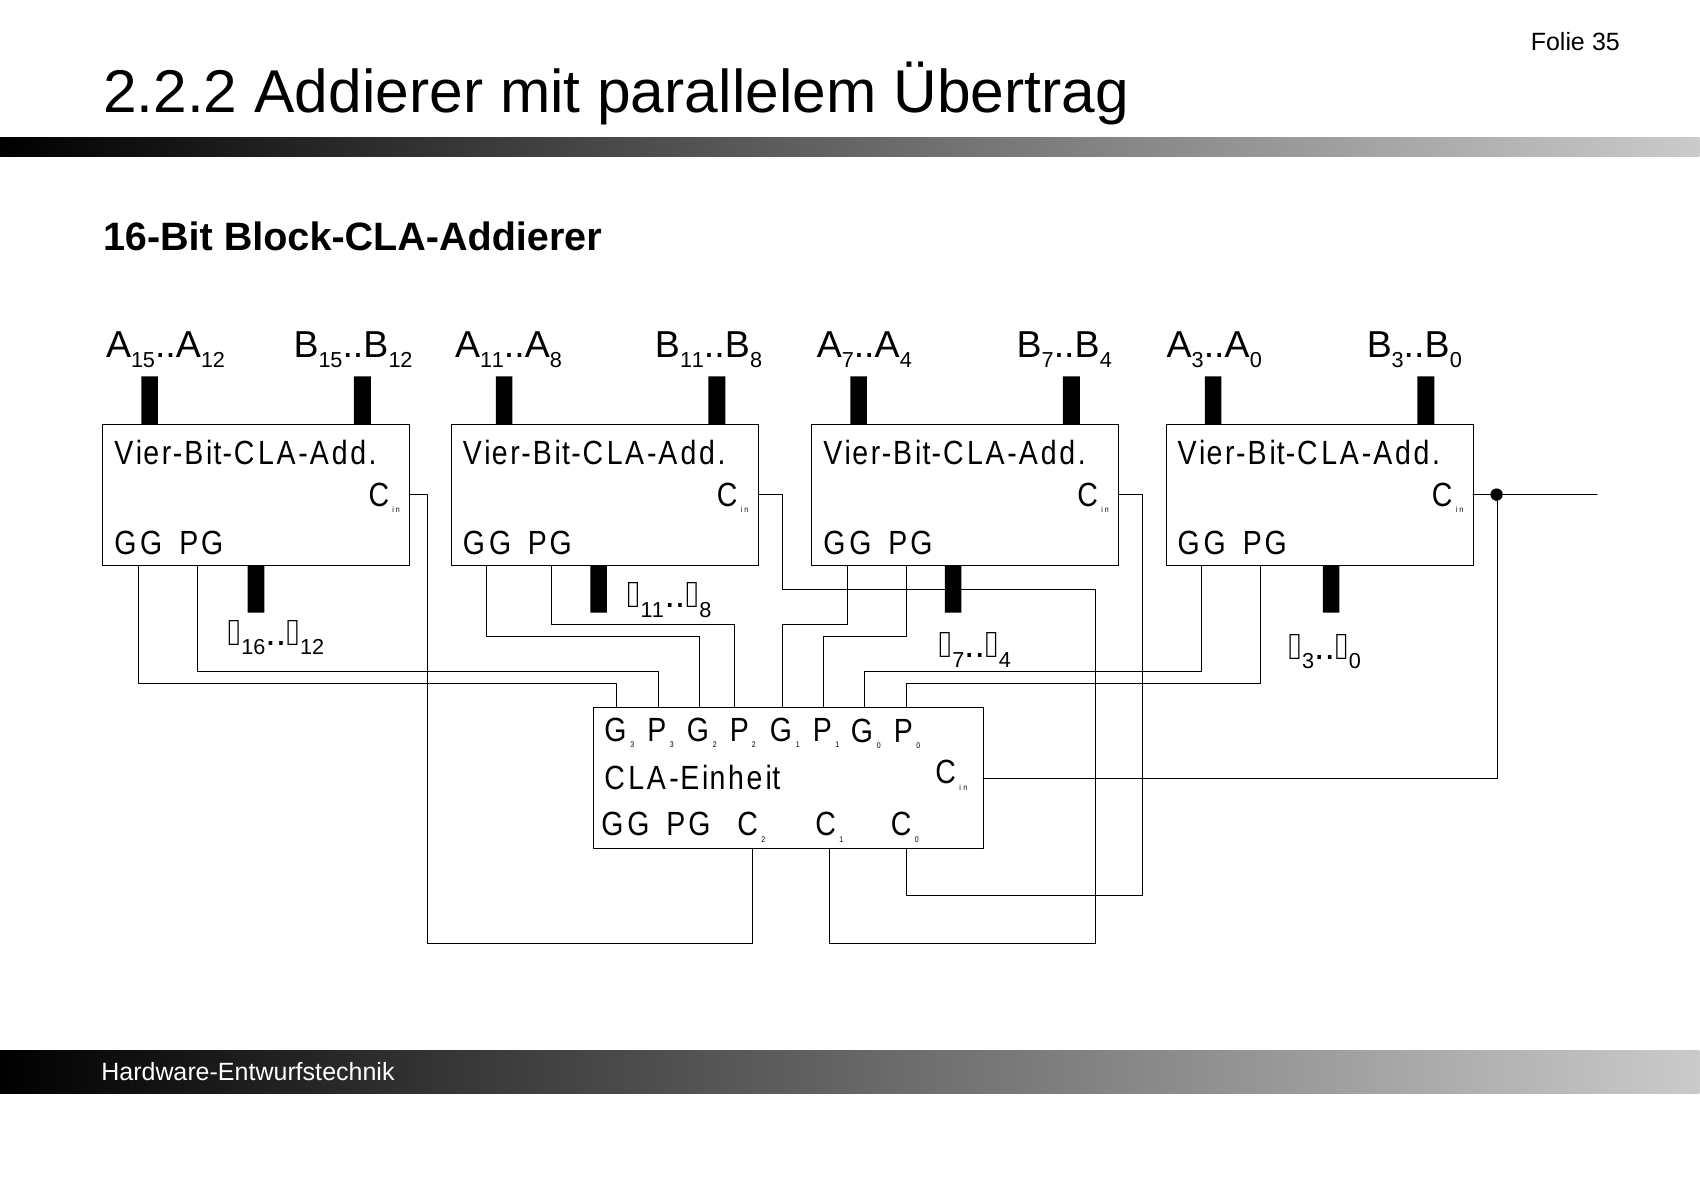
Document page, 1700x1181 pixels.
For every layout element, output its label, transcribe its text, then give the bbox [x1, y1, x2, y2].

text_box A11..A8 [440, 312, 577, 380]
text_box B15..B12 [278, 312, 428, 380]
title 2.2.2 Addierer mit parallelem Übertrag [87, 36, 1421, 142]
text_box B7..B4 [1001, 312, 1127, 380]
list 16-Bit Block-CLA-Addierer [87, 202, 1613, 1022]
text_box 16..12 [212, 599, 340, 667]
text_box 7..4 [923, 612, 1026, 680]
text_box 3..0 [1273, 613, 1376, 681]
text_box B3..B0 [1352, 312, 1477, 380]
text_box A15..A12 [91, 312, 241, 380]
text_box 11..8 [612, 562, 727, 630]
text_box A3..A0 [1151, 312, 1277, 380]
chart [99, 375, 1600, 994]
text_box A7..A4 [802, 312, 927, 380]
text_box B11..B8 [640, 312, 777, 380]
